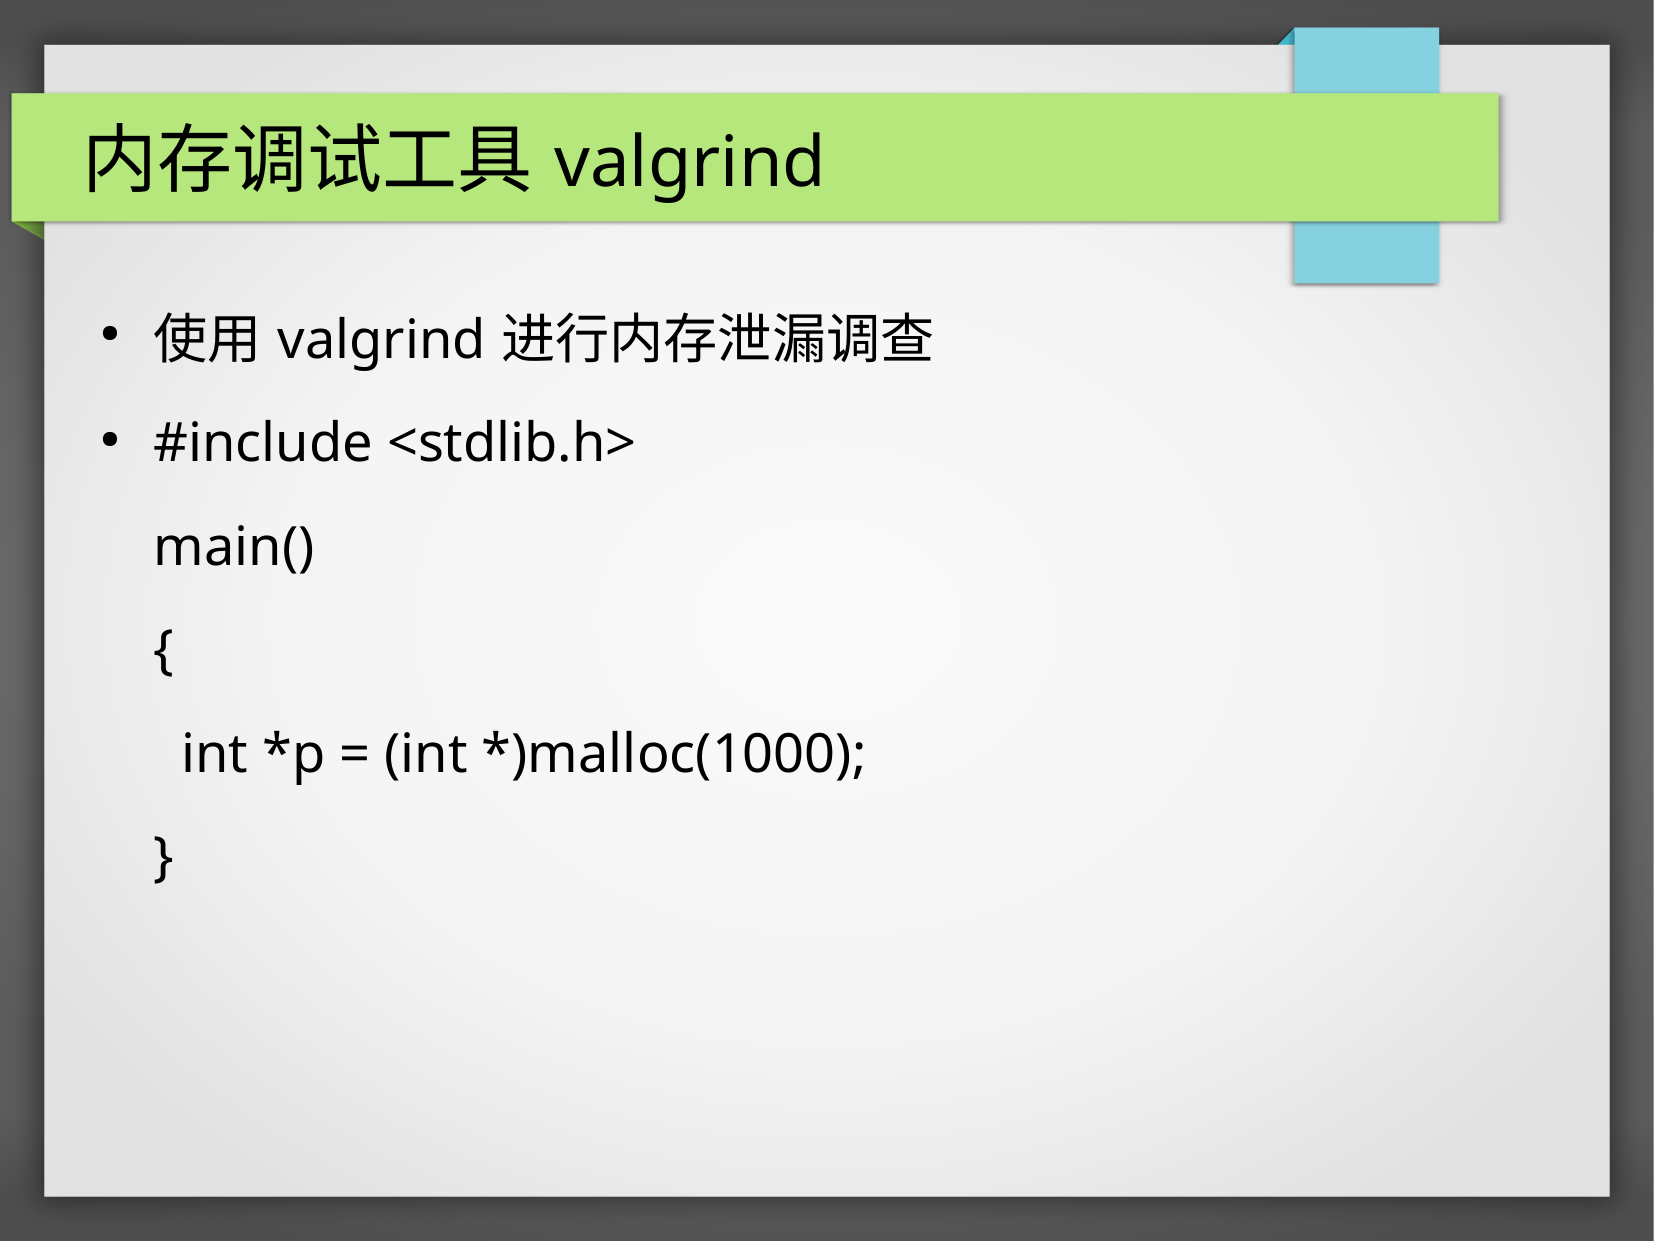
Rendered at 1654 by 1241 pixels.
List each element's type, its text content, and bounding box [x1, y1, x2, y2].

list 使用valgrind进行内存泄漏调查 #include <stdlib.h> main() { int *p = (int *)malloc(1000); } [82, 295, 1571, 1015]
picture [0, 0, 1654, 1241]
title 内存调试工具valgrind [82, 94, 1264, 213]
